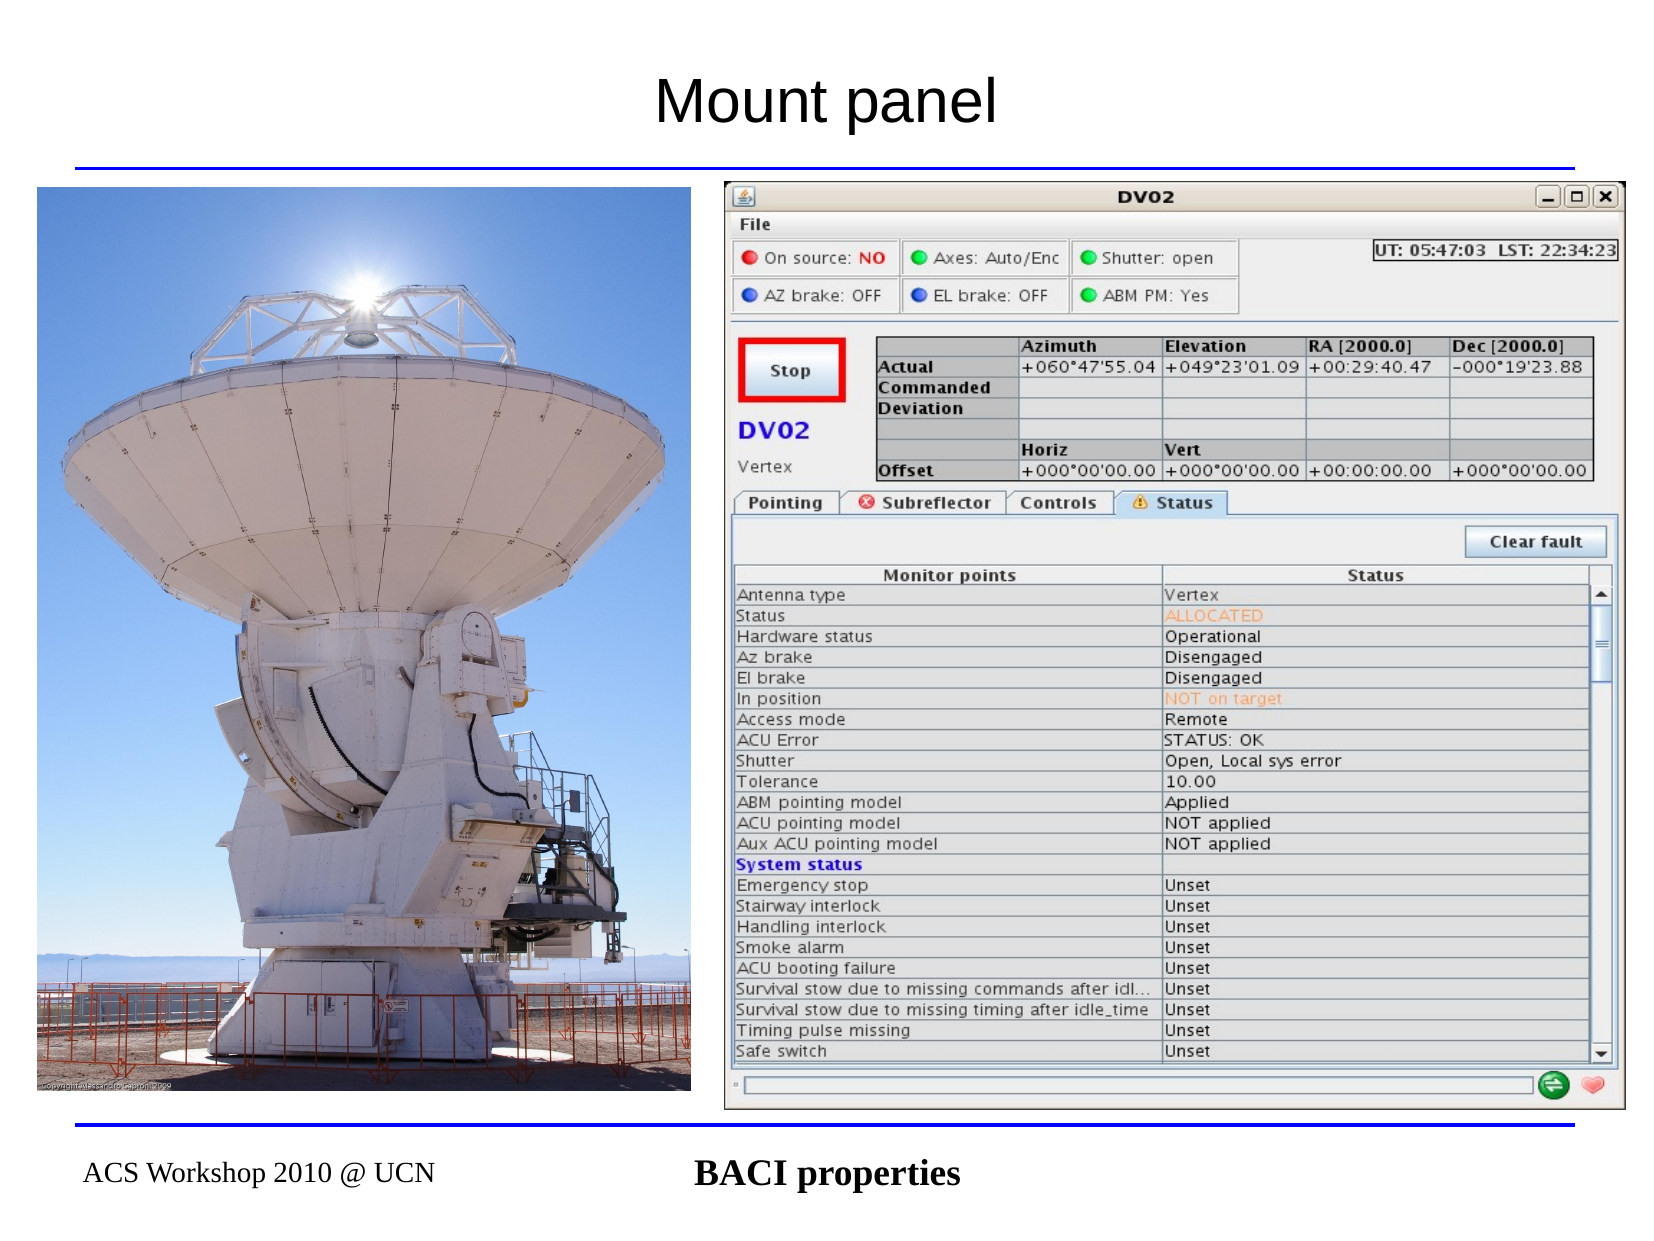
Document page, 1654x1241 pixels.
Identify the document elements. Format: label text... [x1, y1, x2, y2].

picture [37, 187, 691, 1091]
picture [724, 181, 1626, 1110]
title Mount panel [82, 39, 1571, 163]
